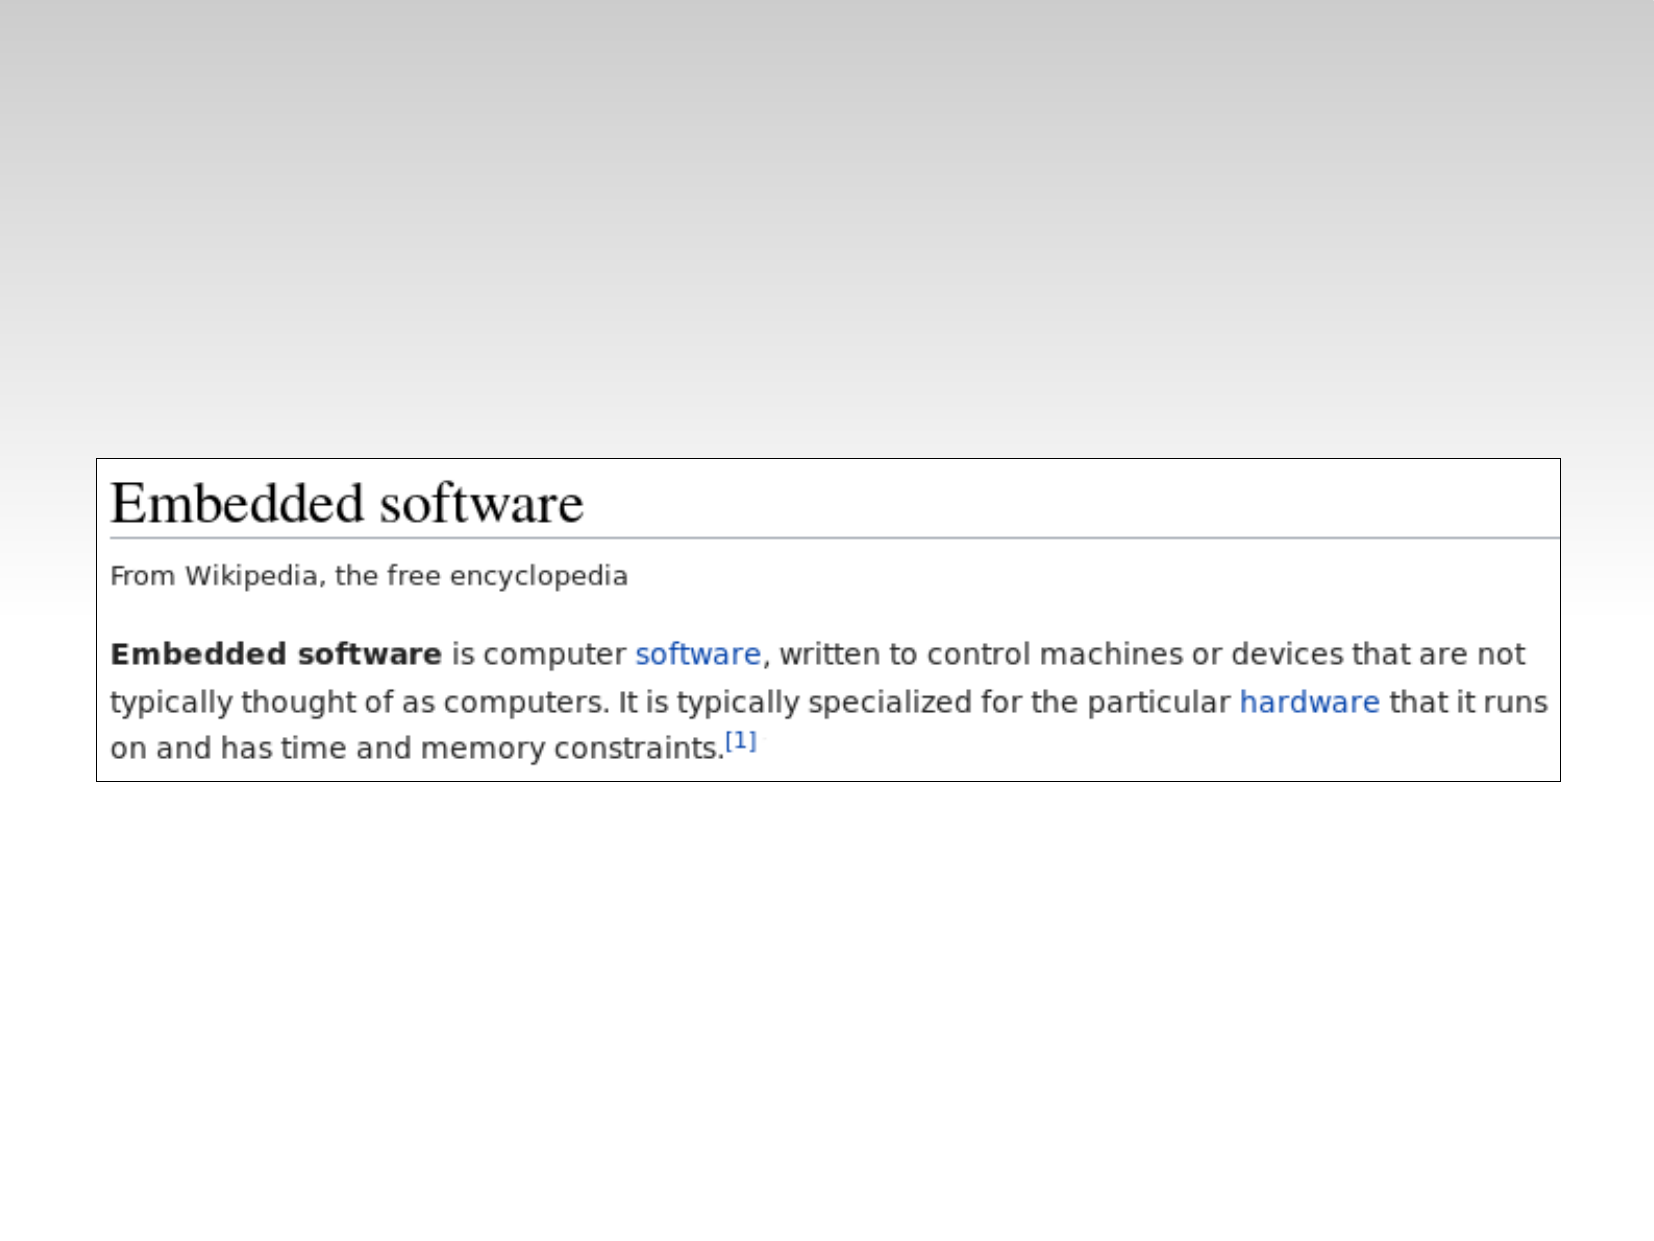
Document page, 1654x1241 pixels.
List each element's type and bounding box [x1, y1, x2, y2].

picture [96, 458, 1561, 782]
